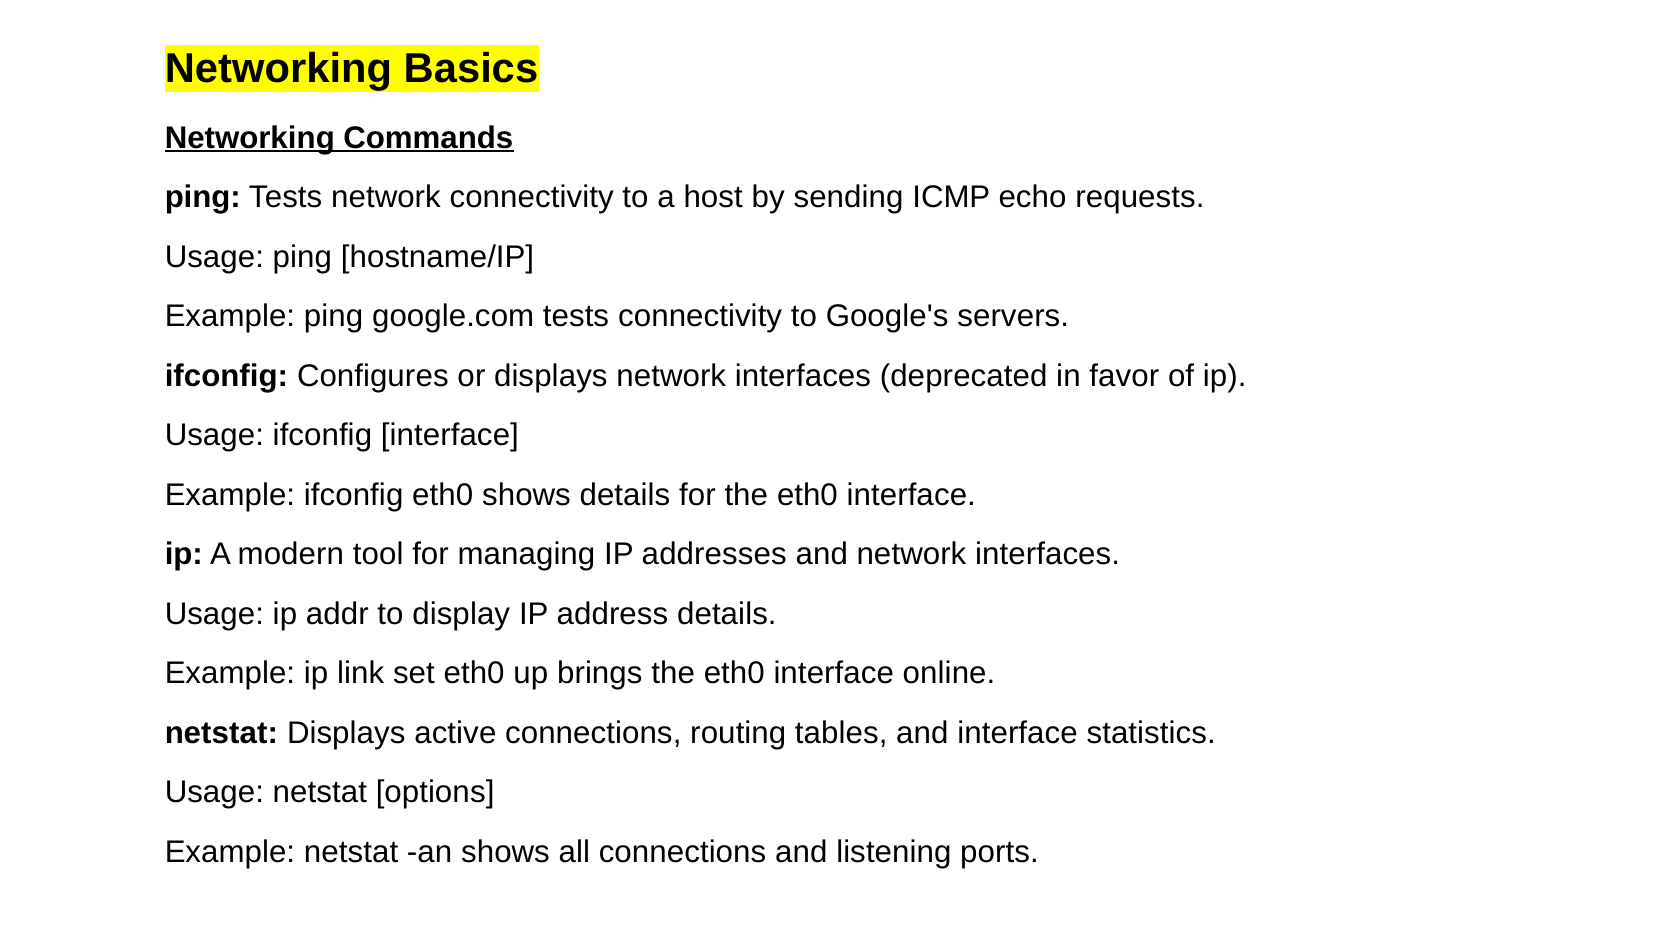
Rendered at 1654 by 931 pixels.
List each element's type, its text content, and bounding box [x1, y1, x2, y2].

text_box Networking Commands ping: Tests network connectivity to a host by sending ICMP echo requests. Usage: ping [hostname/IP] Example: ping google.com tests connectivity to Google's servers. ifconfig: Configures or displays network interfaces (deprecated in favor of ip). Usage: ifconfig [interface] Example: ifconfig eth0 shows details for the eth0 interface. ip: A modern tool for managing IP addresses and network interfaces. Usage: ip addr to display IP address details. Example: ip link set eth0 up brings the eth0 interface online. netstat: Displays active connections, routing tables, and interface statistics. Usage: netstat [options] Example: netstat -an shows all connections and listening ports. [150, 112, 1257, 931]
text_box Networking Basics [150, 37, 554, 99]
